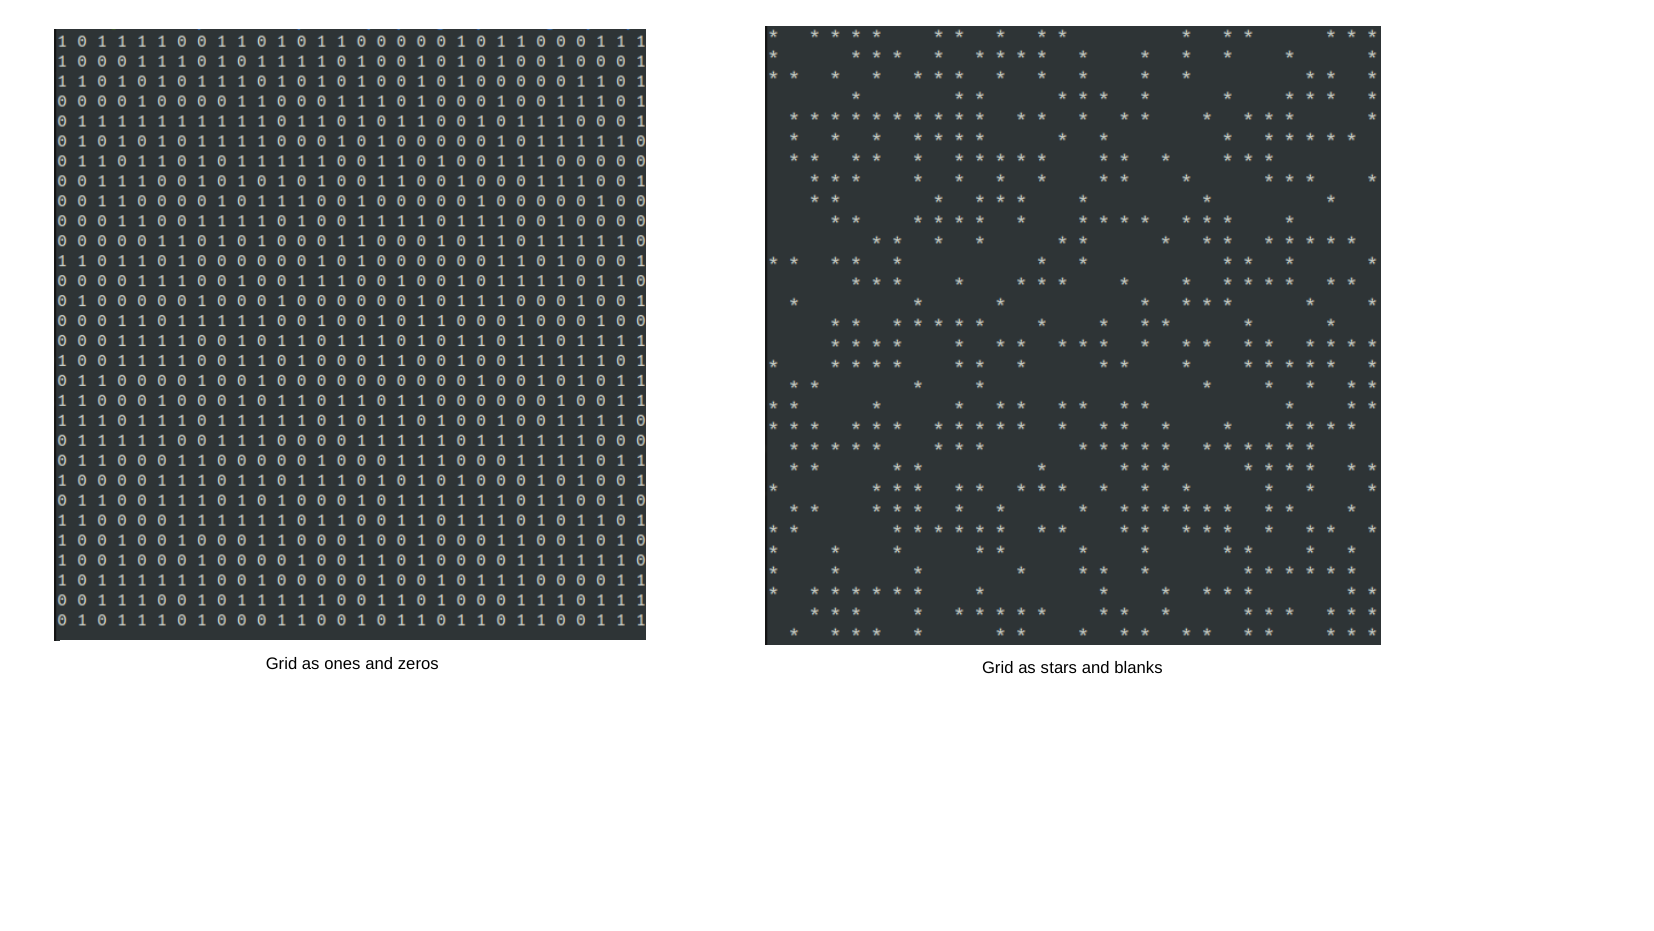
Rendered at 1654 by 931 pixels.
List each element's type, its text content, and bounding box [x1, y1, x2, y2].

text_box Grid as stars and blanks [765, 645, 1381, 691]
picture [765, 26, 1381, 645]
picture [54, 29, 646, 641]
text_box Grid as ones and zeros [60, 640, 646, 686]
